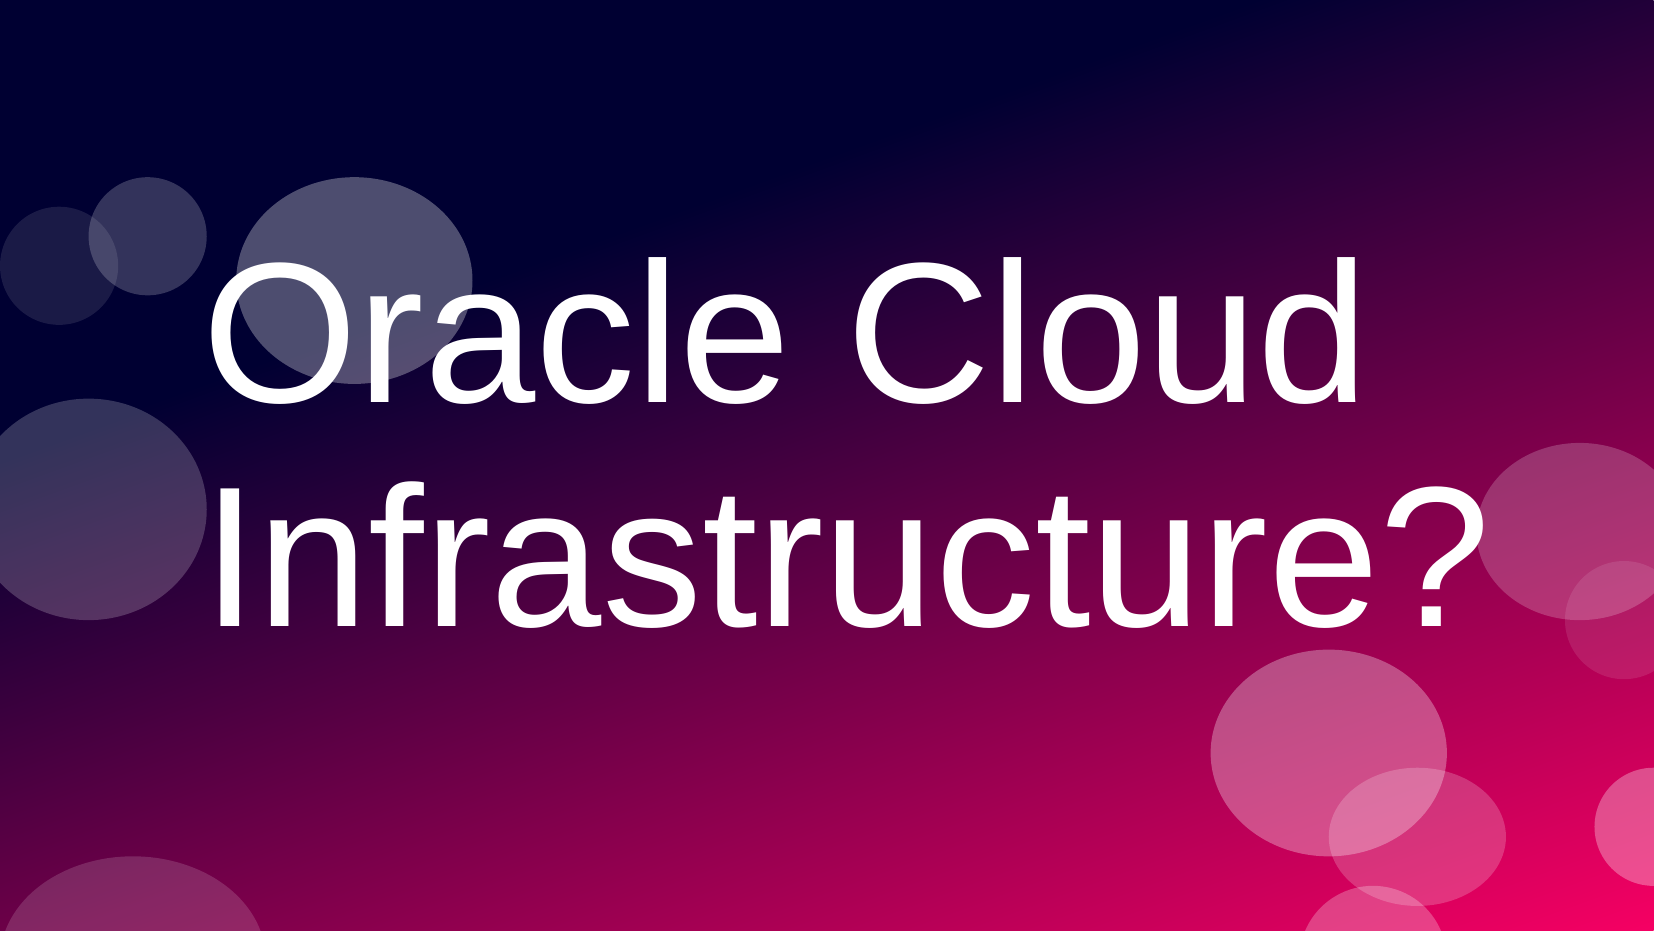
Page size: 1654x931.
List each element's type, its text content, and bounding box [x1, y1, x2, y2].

text_box Oracle Cloud Infrastructure? [187, 214, 1576, 901]
